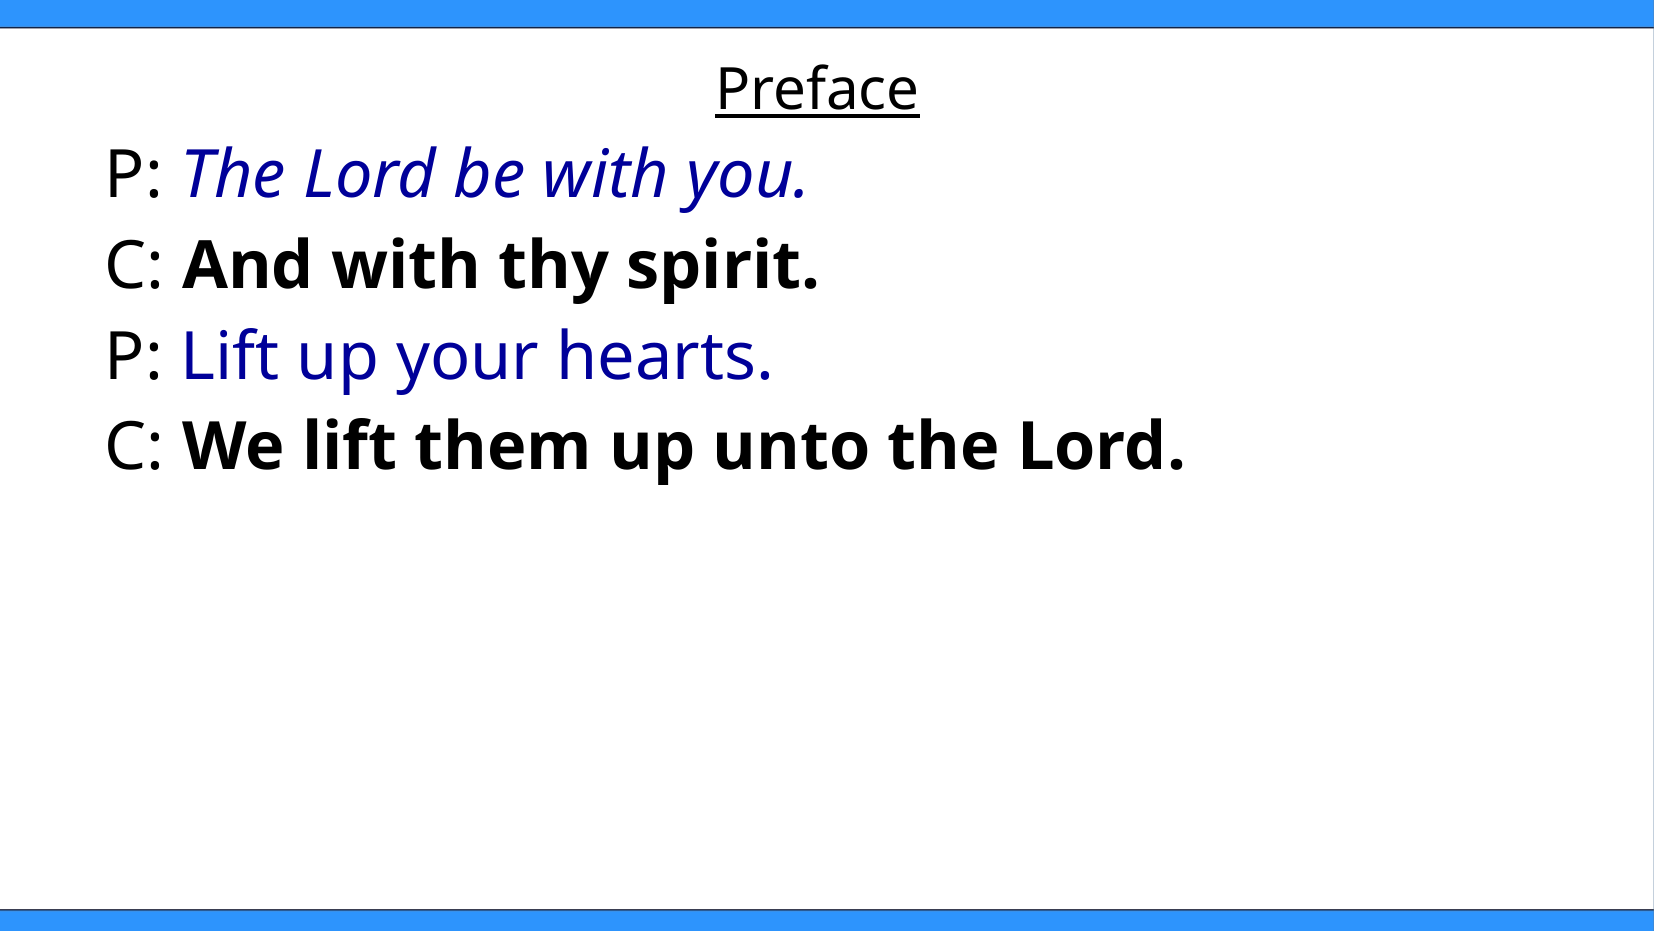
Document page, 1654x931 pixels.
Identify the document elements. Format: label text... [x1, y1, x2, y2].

picture [0, 0, 1654, 931]
text_box Preface P: The Lord be with you. C: And with thy spirit. P: Lift up your hearts. C: We lift them up unto the Lord. [90, 39, 1546, 571]
